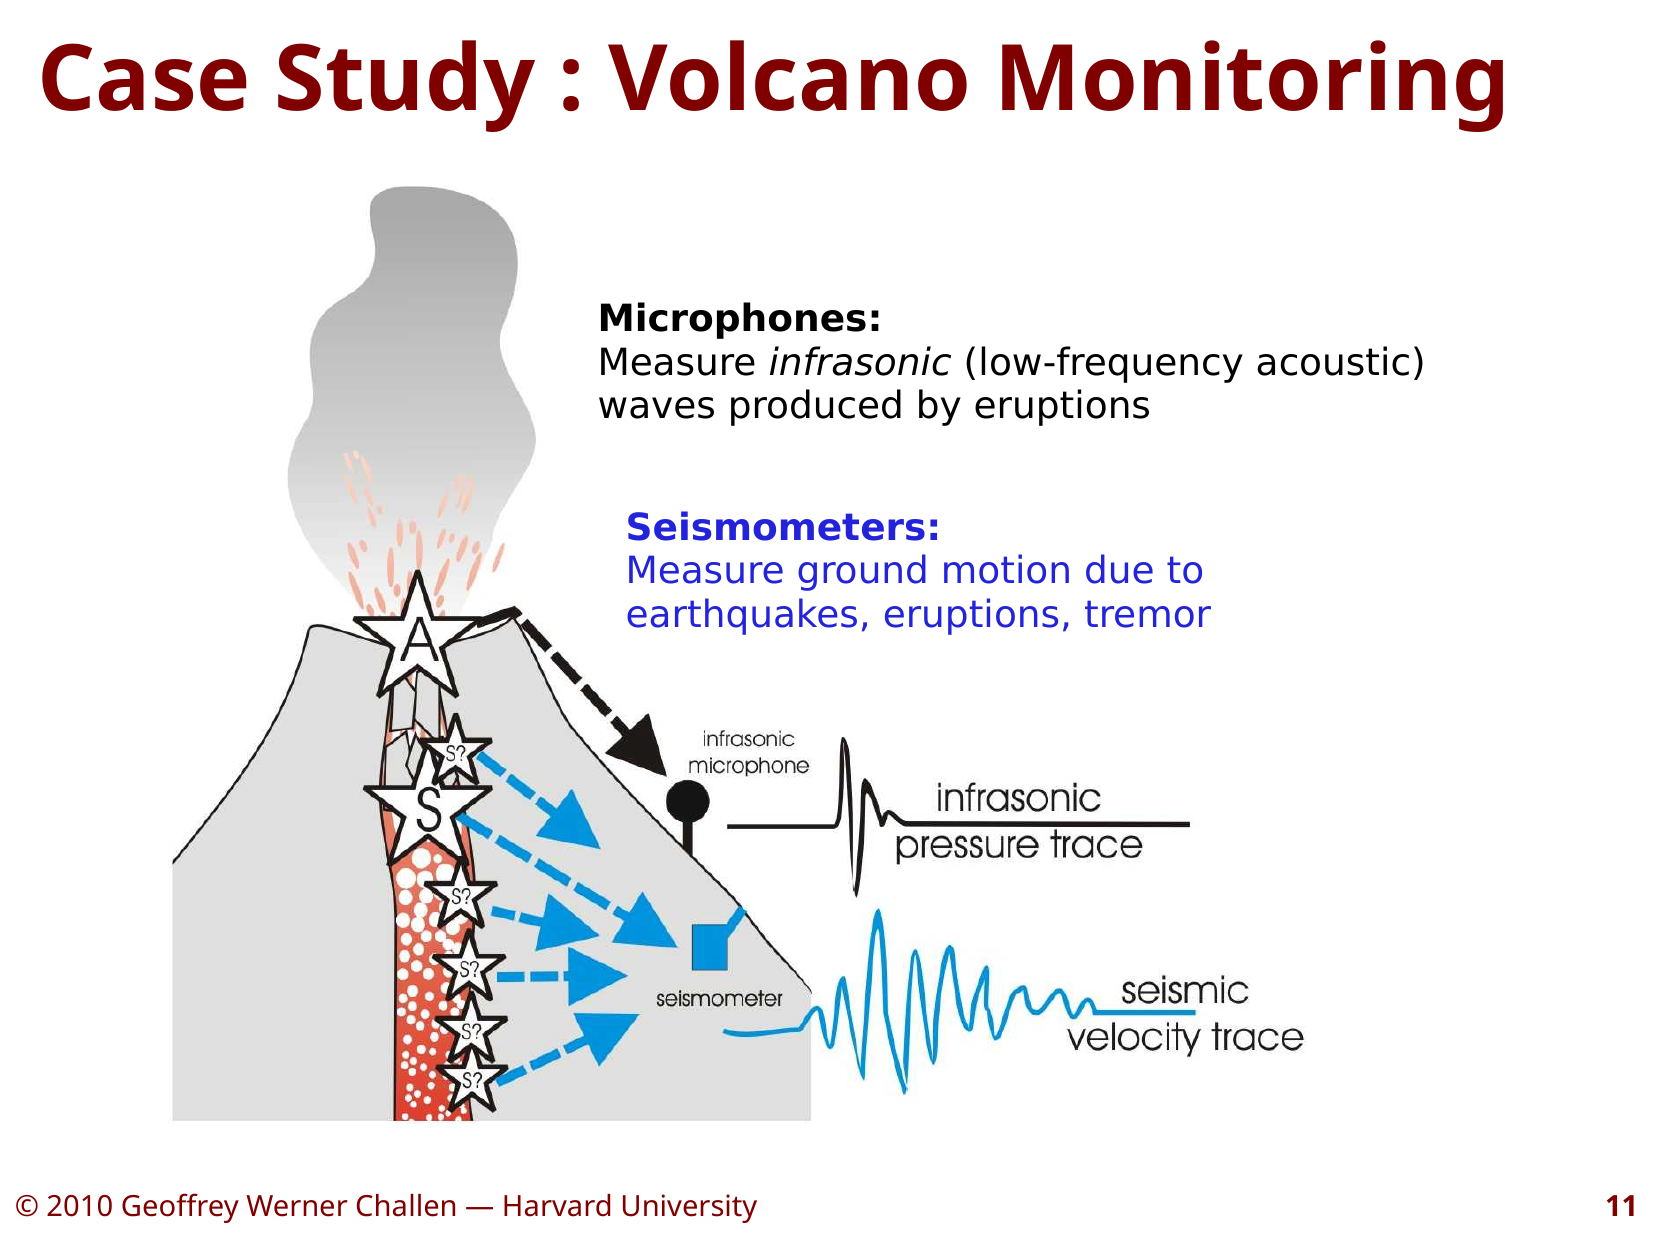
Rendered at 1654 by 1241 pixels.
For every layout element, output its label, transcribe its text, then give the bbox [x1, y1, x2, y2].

text_box Microphones: Measure infrasonic (low-frequency acoustic) waves produced by eruptions [582, 289, 1441, 439]
title Case Study : Volcano Monitoring [0, 0, 1654, 151]
text_box Seismometers: Measure ground motion due to earthquakes, eruptions, tremor [610, 498, 1232, 647]
picture [104, 160, 1536, 1160]
